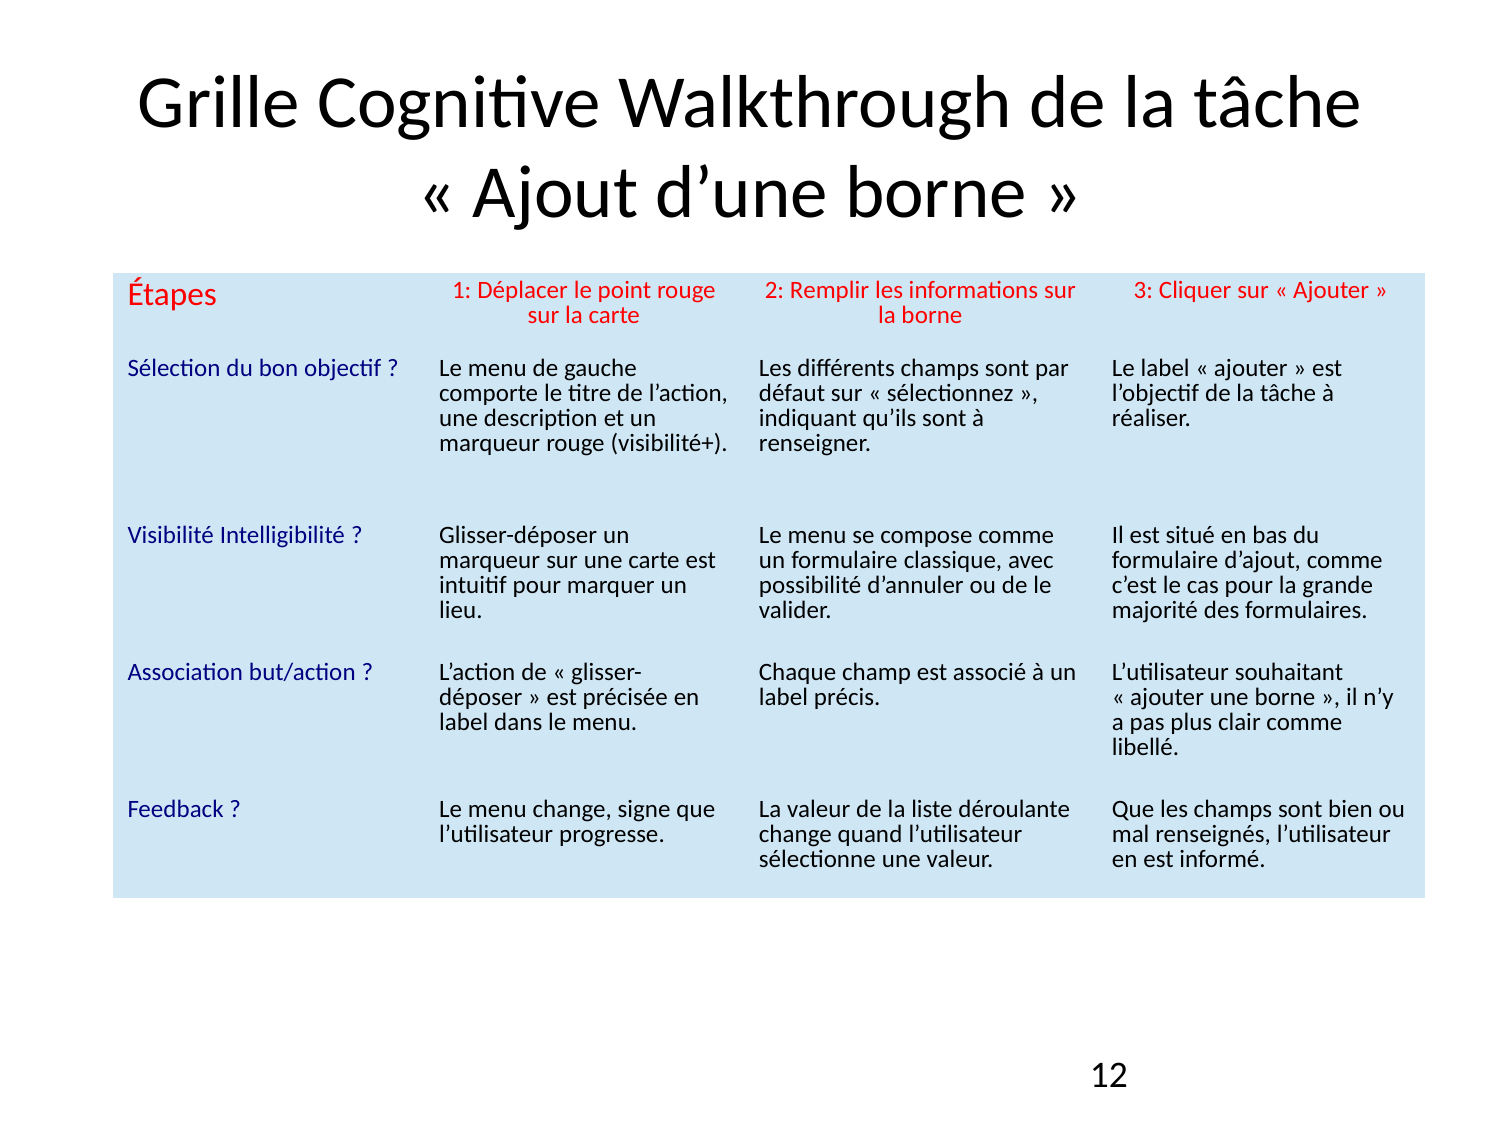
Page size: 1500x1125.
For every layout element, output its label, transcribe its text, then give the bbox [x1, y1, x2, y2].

table_cell Le label « ajouter » est l’objectif de la tâche à réaliser. [1097, 350, 1425, 517]
table_cell Le menu se compose comme un formulaire classique, avec possibilité d’annuler ou de le valider. [744, 517, 1097, 654]
table_cell Sélection du bon objectif ? [113, 350, 424, 517]
table_cell La valeur de la liste déroulante change quand l’utilisateur sélectionne une valeur. [744, 791, 1097, 898]
table_cell L’utilisateur souhaitant « ajouter une borne », il n’y a pas plus clair comme libellé. [1097, 654, 1425, 791]
table_cell Glisser-déposer un marqueur sur une carte est intuitif pour marquer un lieu. [424, 517, 744, 654]
table_header Étapes [113, 273, 424, 350]
table_cell Feedback ? [113, 791, 424, 898]
table_cell L’action de « glisser-déposer » est précisée en label dans le menu. [424, 654, 744, 791]
table_cell Le menu de gauche comporte le titre de l’action, une description et un marqueur rouge (visibilité+). [424, 350, 744, 517]
table_cell Chaque champ est associé à un label précis. [744, 654, 1097, 791]
table_cell Le menu change, signe que l’utilisateur progresse. [424, 791, 744, 898]
table_header 1: Déplacer le point rouge sur la carte [424, 273, 744, 350]
title Grille Cognitive Walkthrough de la tâche « Ajout d’une borne » [75, 45, 1425, 233]
table_header 3: Cliquer sur « Ajouter » [1097, 273, 1425, 350]
table_cell Visibilité Intelligibilité ? [113, 517, 424, 654]
table_header 2: Remplir les informations sur la borne [744, 273, 1097, 350]
table_cell Que les champs sont bien ou mal renseignés, l’utilisateur en est informé. [1097, 791, 1425, 898]
table_cell Il est situé en bas du formulaire d’ajout, comme c’est le cas pour la grande majorité des formulaires. [1097, 517, 1425, 654]
table_cell Association but/action ? [113, 654, 424, 791]
table_cell Les différents champs sont par défaut sur « sélectionnez », indiquant qu’ils sont à renseigner. [744, 350, 1097, 517]
slide_number <numéro> [1074, 1042, 1425, 1103]
